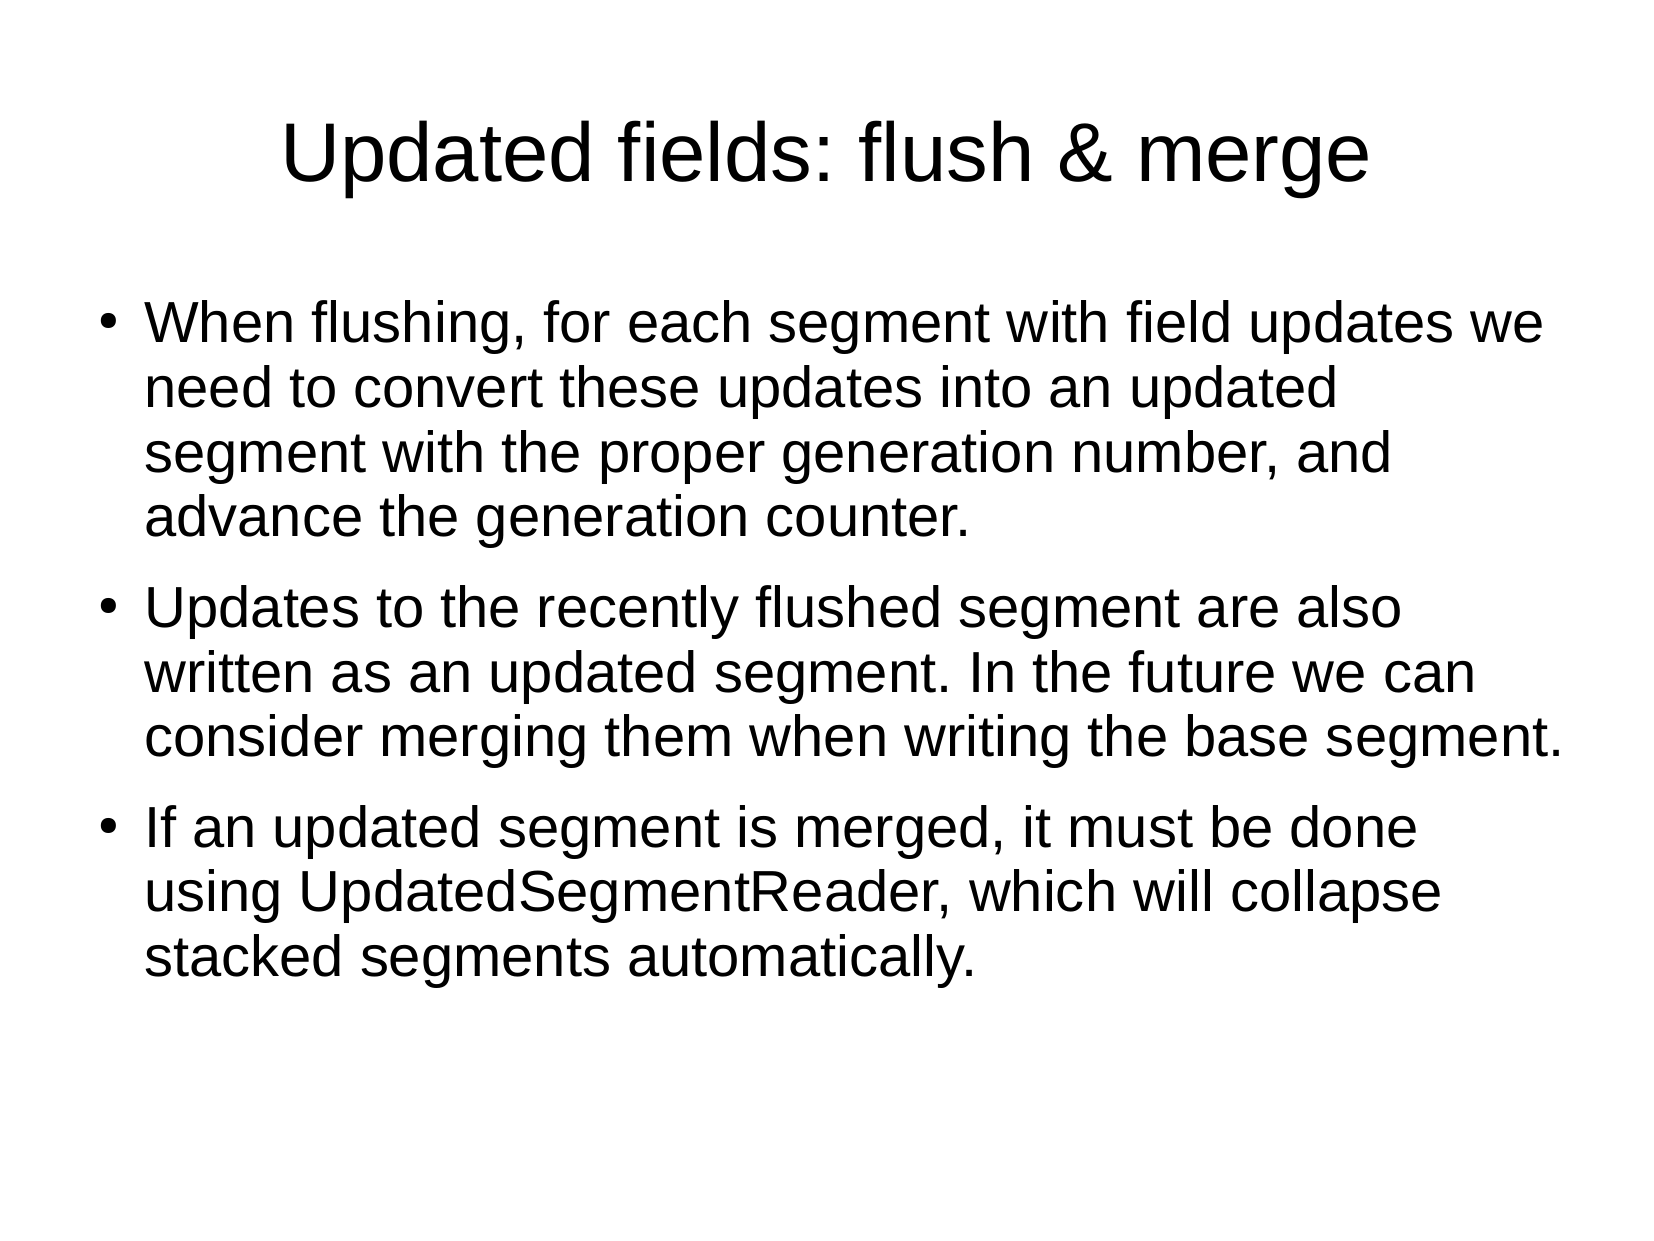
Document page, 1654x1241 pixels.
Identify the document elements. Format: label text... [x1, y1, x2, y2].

list When flushing, for each segment with field updates we need to convert these updates into an updated segment with the proper generation number, and advance the generation counter. Updates to the recently flushed segment are also written as an updated segment. In the future we can consider merging them when writing the base segment. If an updated segment is merged, it must be done using UpdatedSegmentReader, which will collapse stacked segments automatically. [82, 290, 1571, 1010]
title Updated fields: flush & merge [82, 49, 1571, 257]
